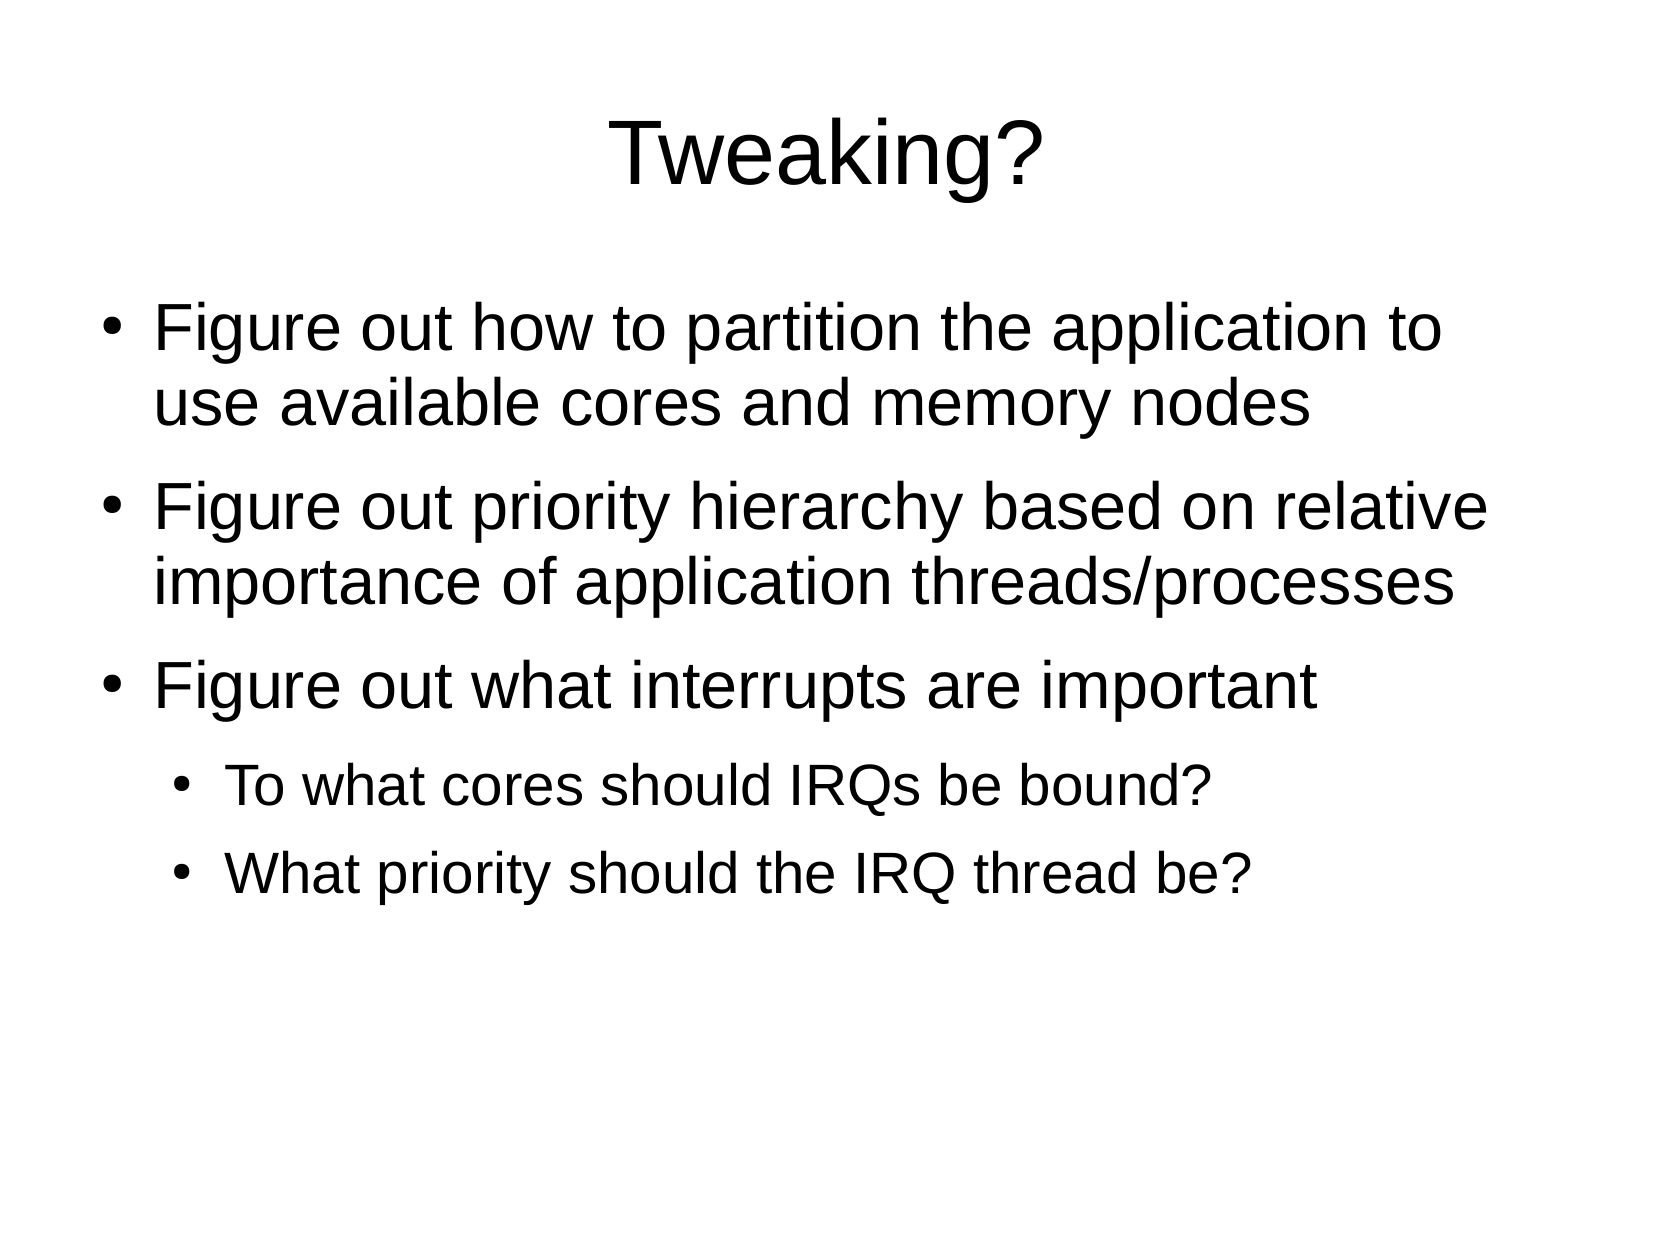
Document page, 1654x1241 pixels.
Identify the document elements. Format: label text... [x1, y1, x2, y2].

list Figure out how to partition the application to use available cores and memory nodes Figure out priority hierarchy based on relative importance of application threads/processes Figure out what interrupts are important To what cores should IRQs be bound? What priority should the IRQ thread be? [82, 290, 1571, 1094]
title Tweaking? [82, 56, 1571, 250]
